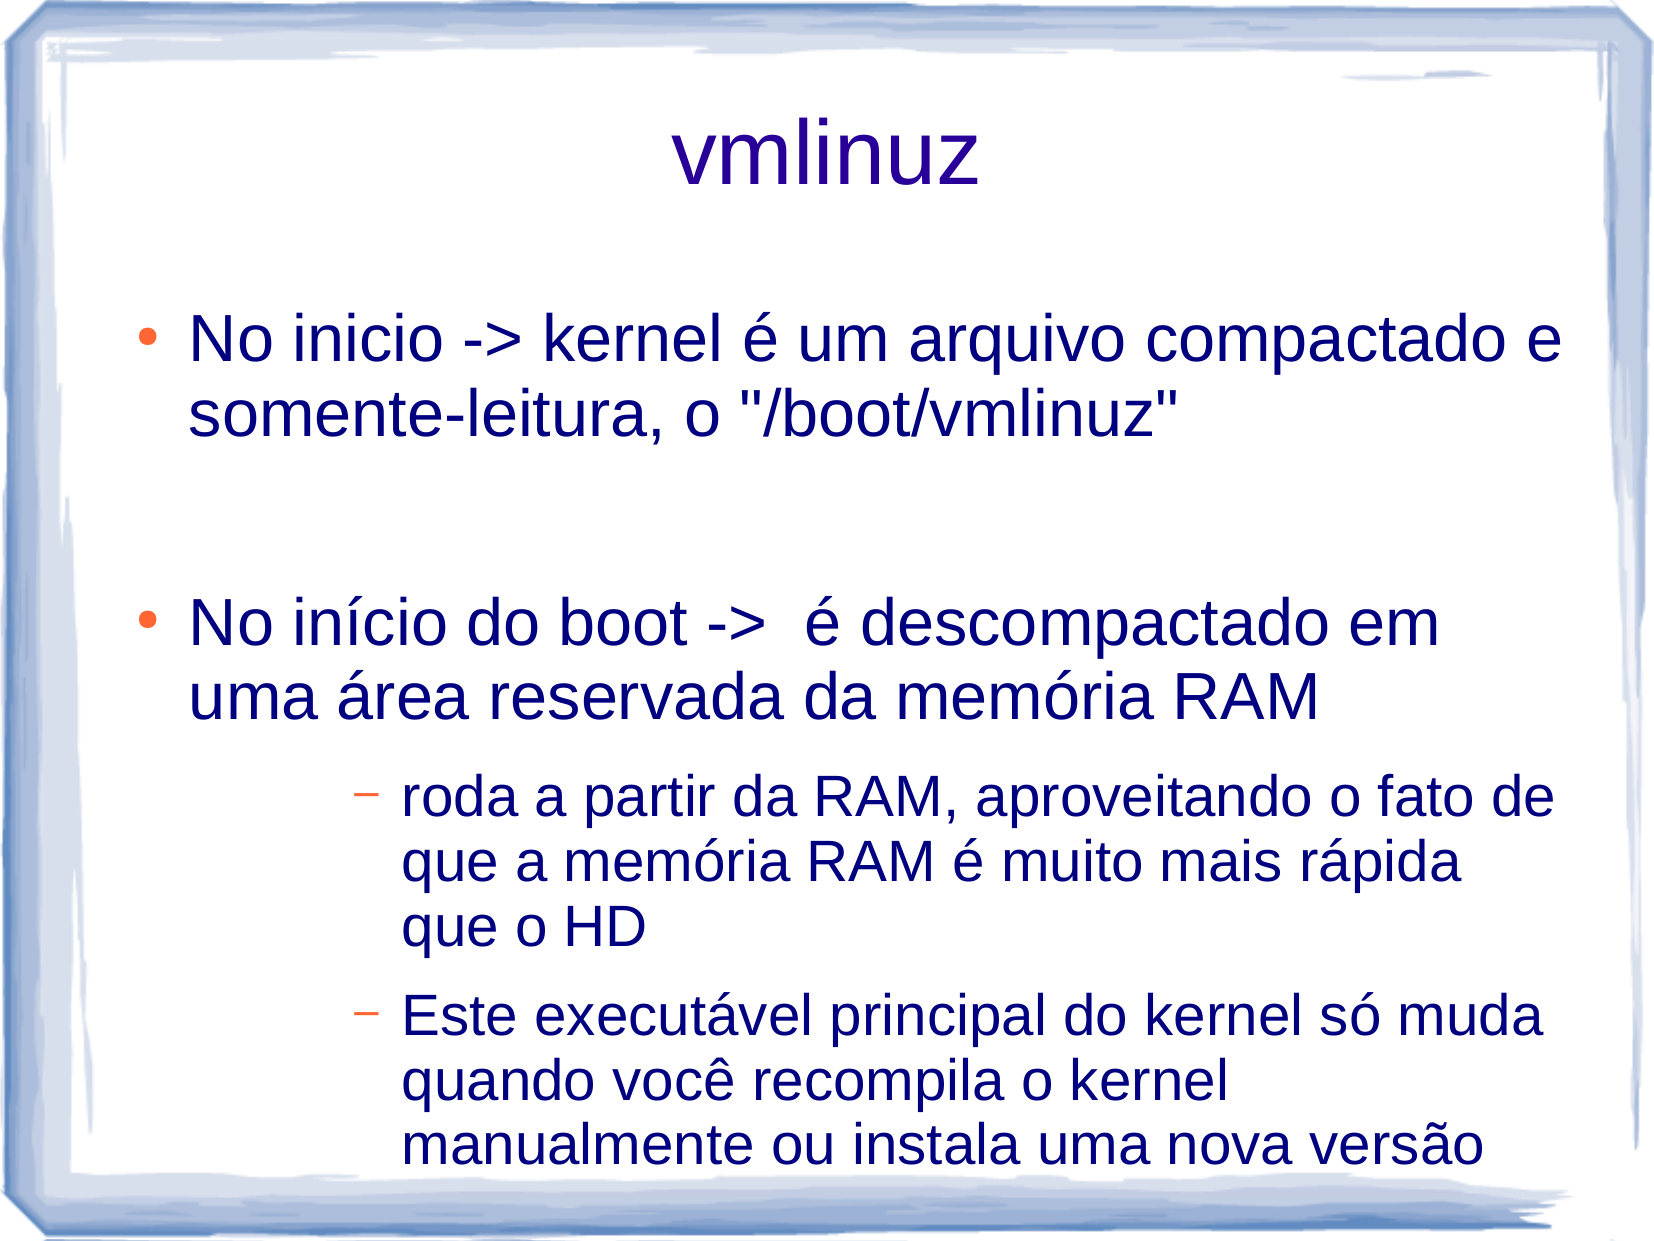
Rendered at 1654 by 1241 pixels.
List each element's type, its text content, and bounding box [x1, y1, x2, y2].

list No inicio -> kernel é um arquivo compactado e somente-leitura, o "/boot/vmlinuz" No início do boot -> é descompactado em uma área reservada da memória RAM roda a partir da RAM, aproveitando o fato de que a memória RAM é muito mais rápida que o HD Este executável principal do kernel só muda quando você recompila o kernel manualmente ou instala uma nova versão [118, 301, 1571, 1178]
picture [0, 0, 1654, 1241]
title vmlinuz [82, 49, 1571, 257]
